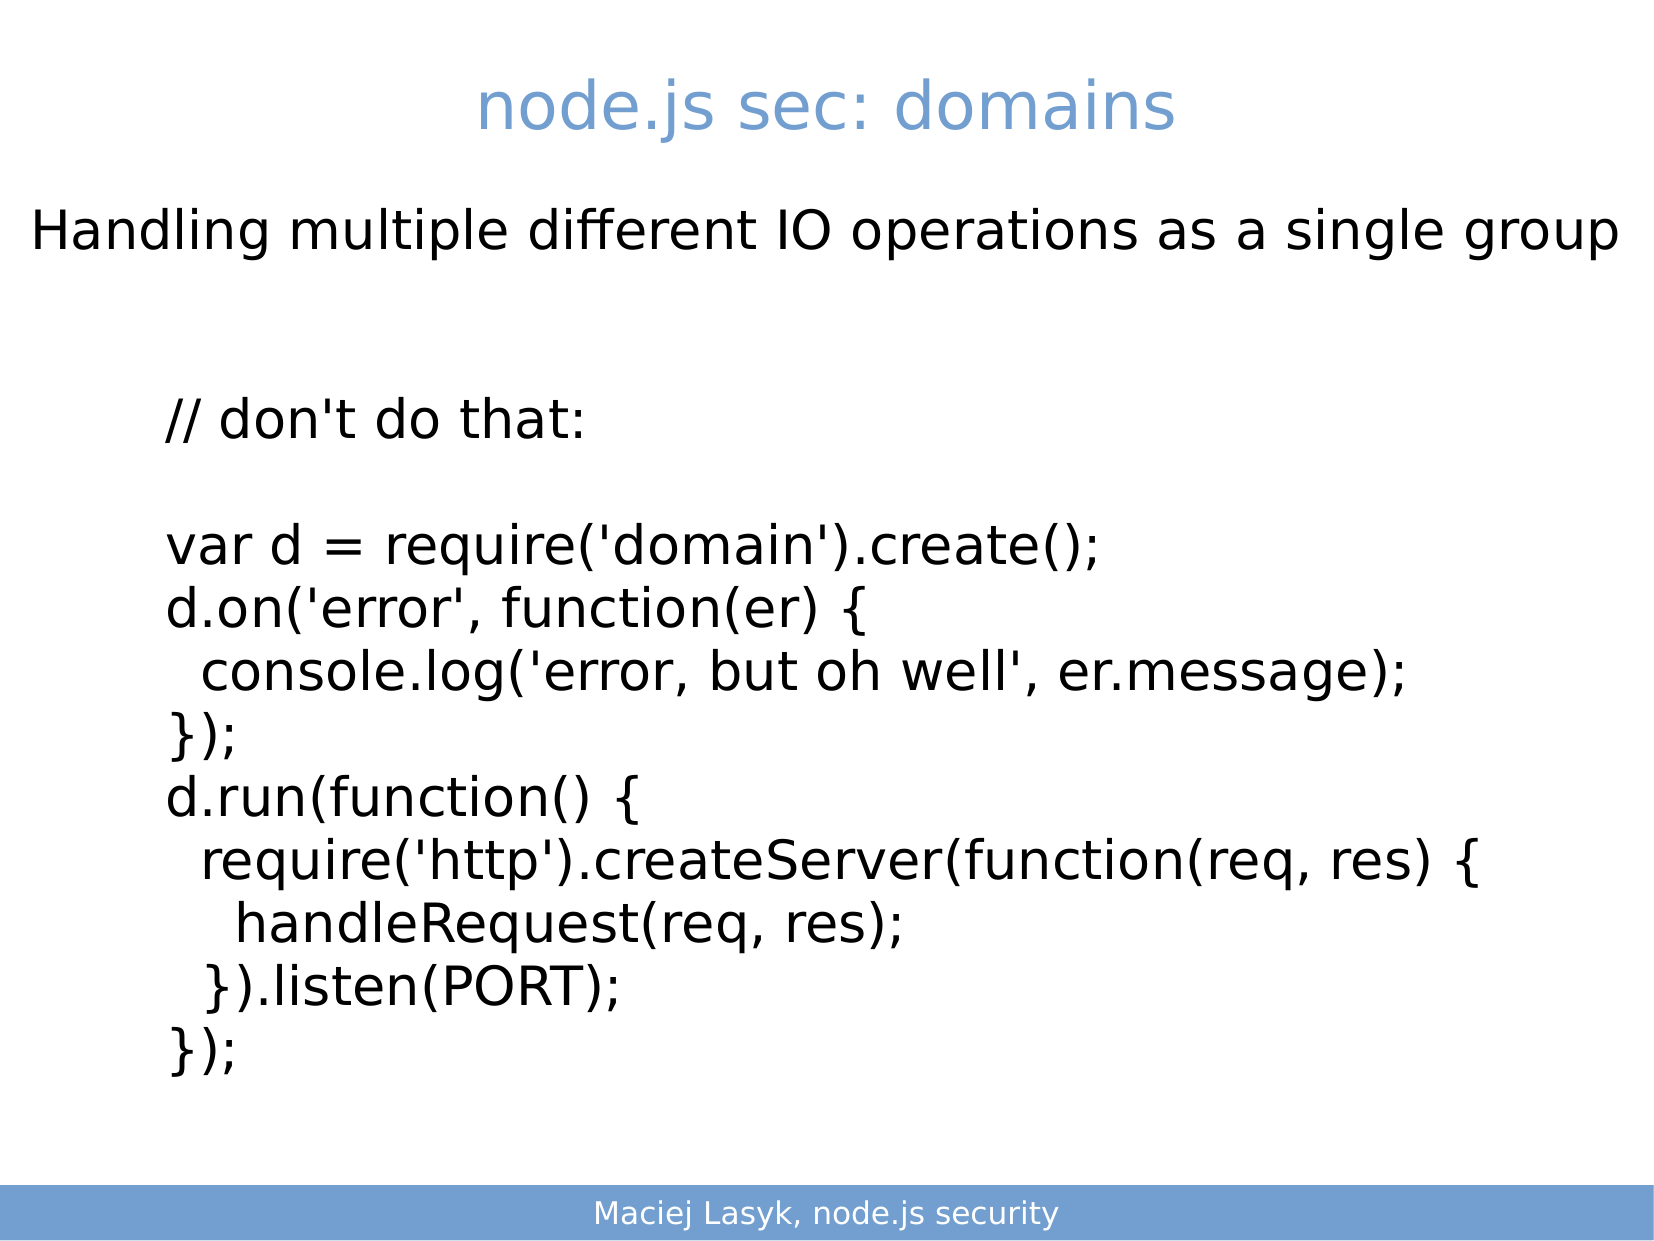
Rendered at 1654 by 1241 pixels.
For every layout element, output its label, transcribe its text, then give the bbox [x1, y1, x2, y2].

text_box [0, 1185, 1654, 1241]
text_box // don't do that: var d = require('domain').create(); d.on('error', function(er) { console.log('error, but oh well', er.message); }); d.run(function() { require('http').createServer(function(req, res) { handleRequest(req, res); }).listen(PORT); }); [150, 381, 1503, 1090]
text_box Handling multiple different IO operations as a single group [15, 192, 1639, 271]
text_box node.js sec: domains [460, 60, 1193, 153]
text_box Maciej Lasyk, node.js security [578, 1188, 1076, 1240]
